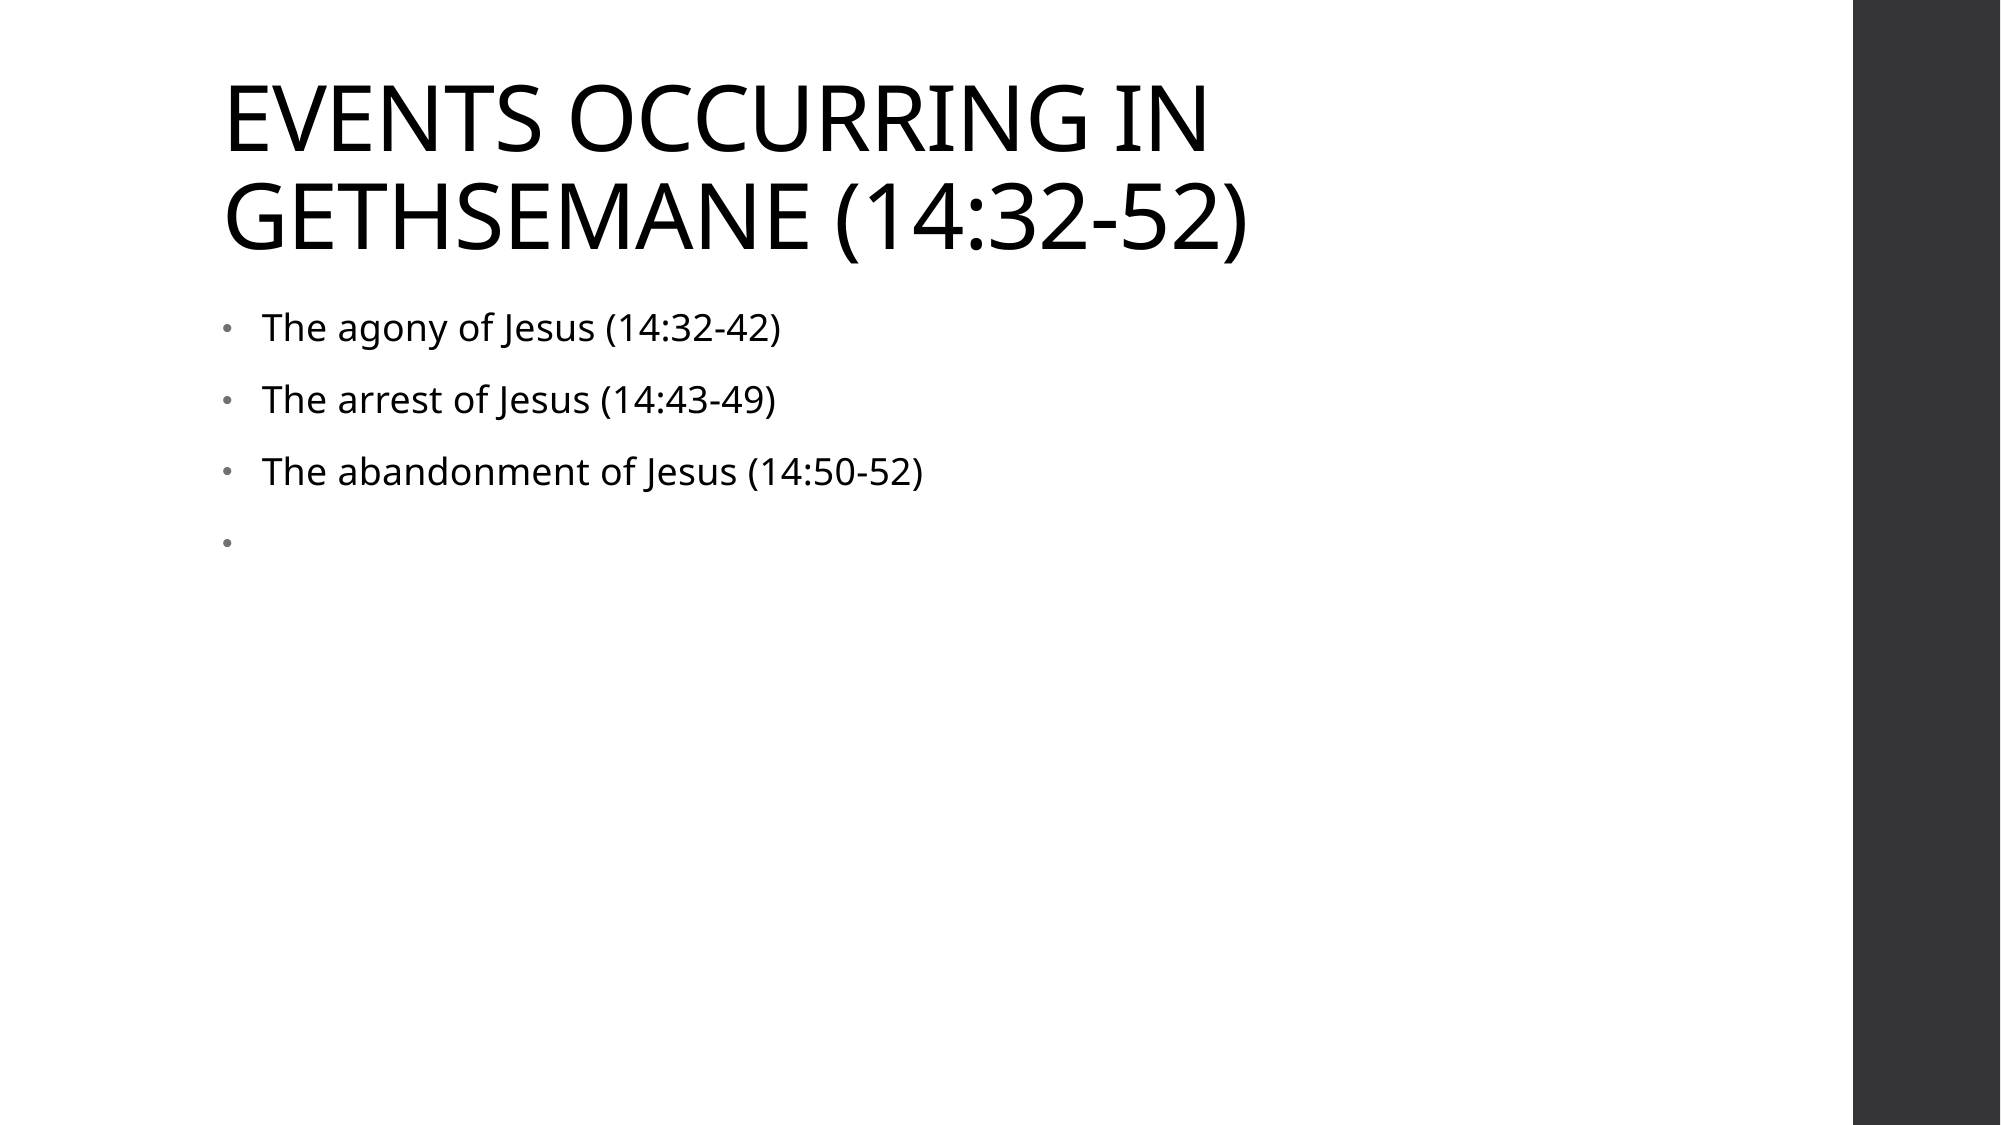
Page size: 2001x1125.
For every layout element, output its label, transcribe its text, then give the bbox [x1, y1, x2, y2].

list The agony of Jesus (14:32-42) The arrest of Jesus (14:43-49) The abandonment of Jesus (14:50-52) [206, 299, 1617, 1014]
title EVENTS OCCURRING IN GETHSEMANE (14:32-52) [206, 60, 1797, 278]
